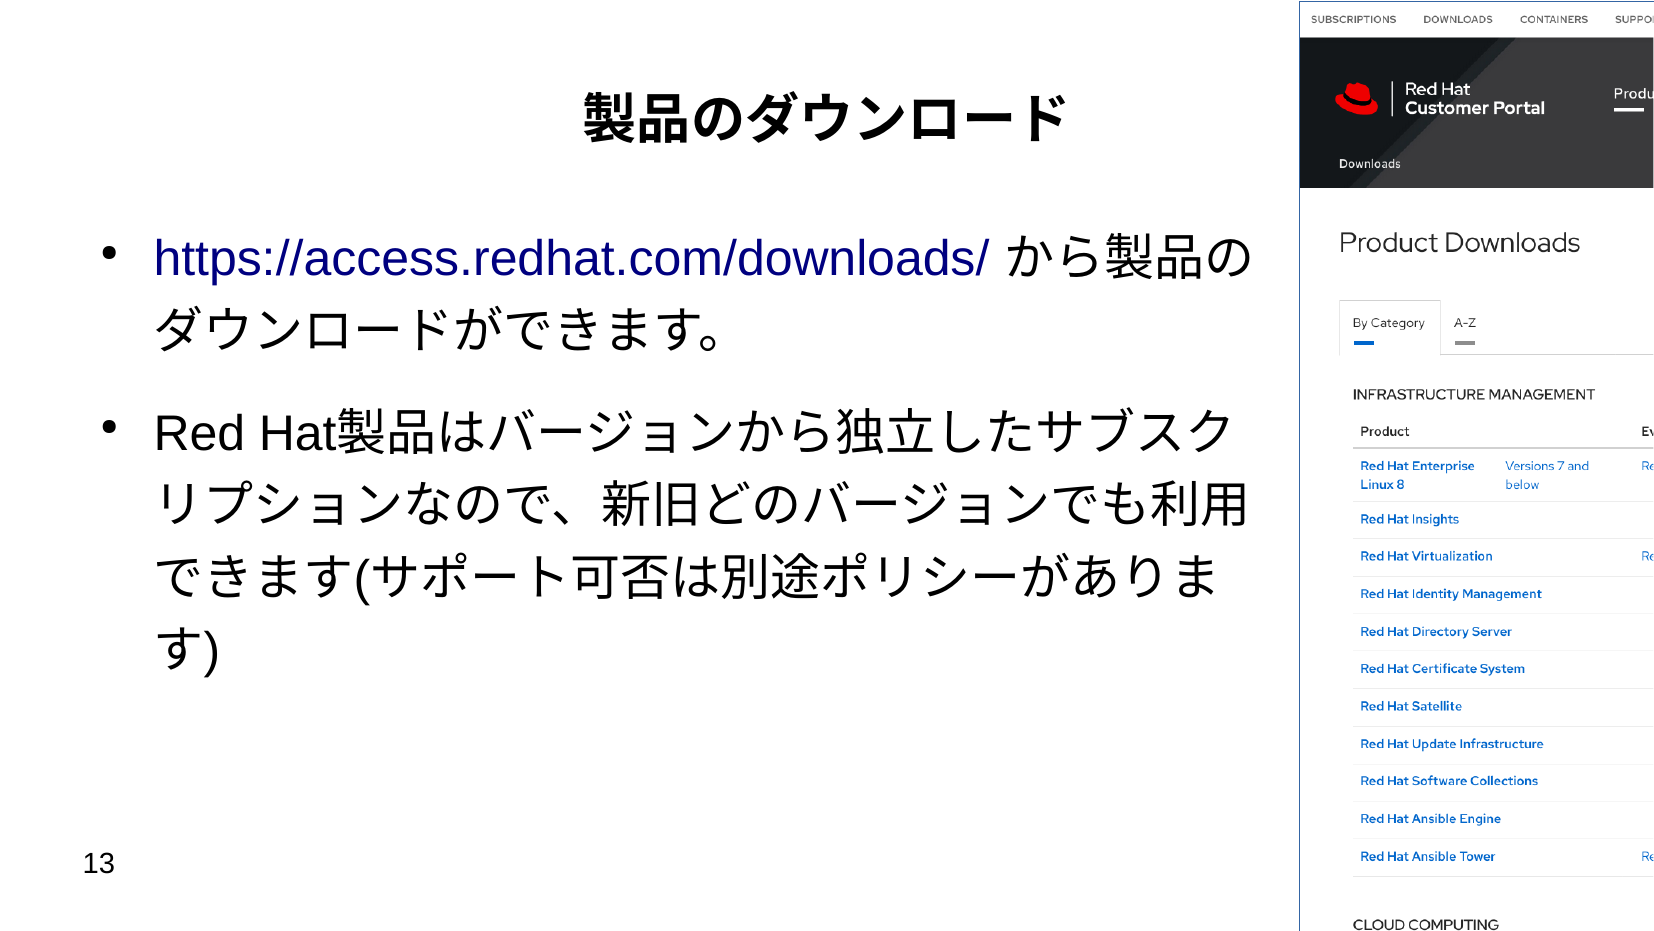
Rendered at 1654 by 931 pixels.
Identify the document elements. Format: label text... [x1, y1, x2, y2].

picture [1299, 1, 1654, 931]
list https://access.redhat.com/downloads/ から製品のダウンロードができます。 Red Hat製品はバージョンから独立したサブスクリプションなので、新旧どのバージョンでも利用できます(サポート可否は別途ポリシーがあります) [82, 217, 1270, 758]
title 製品のダウンロード [82, 37, 1299, 193]
